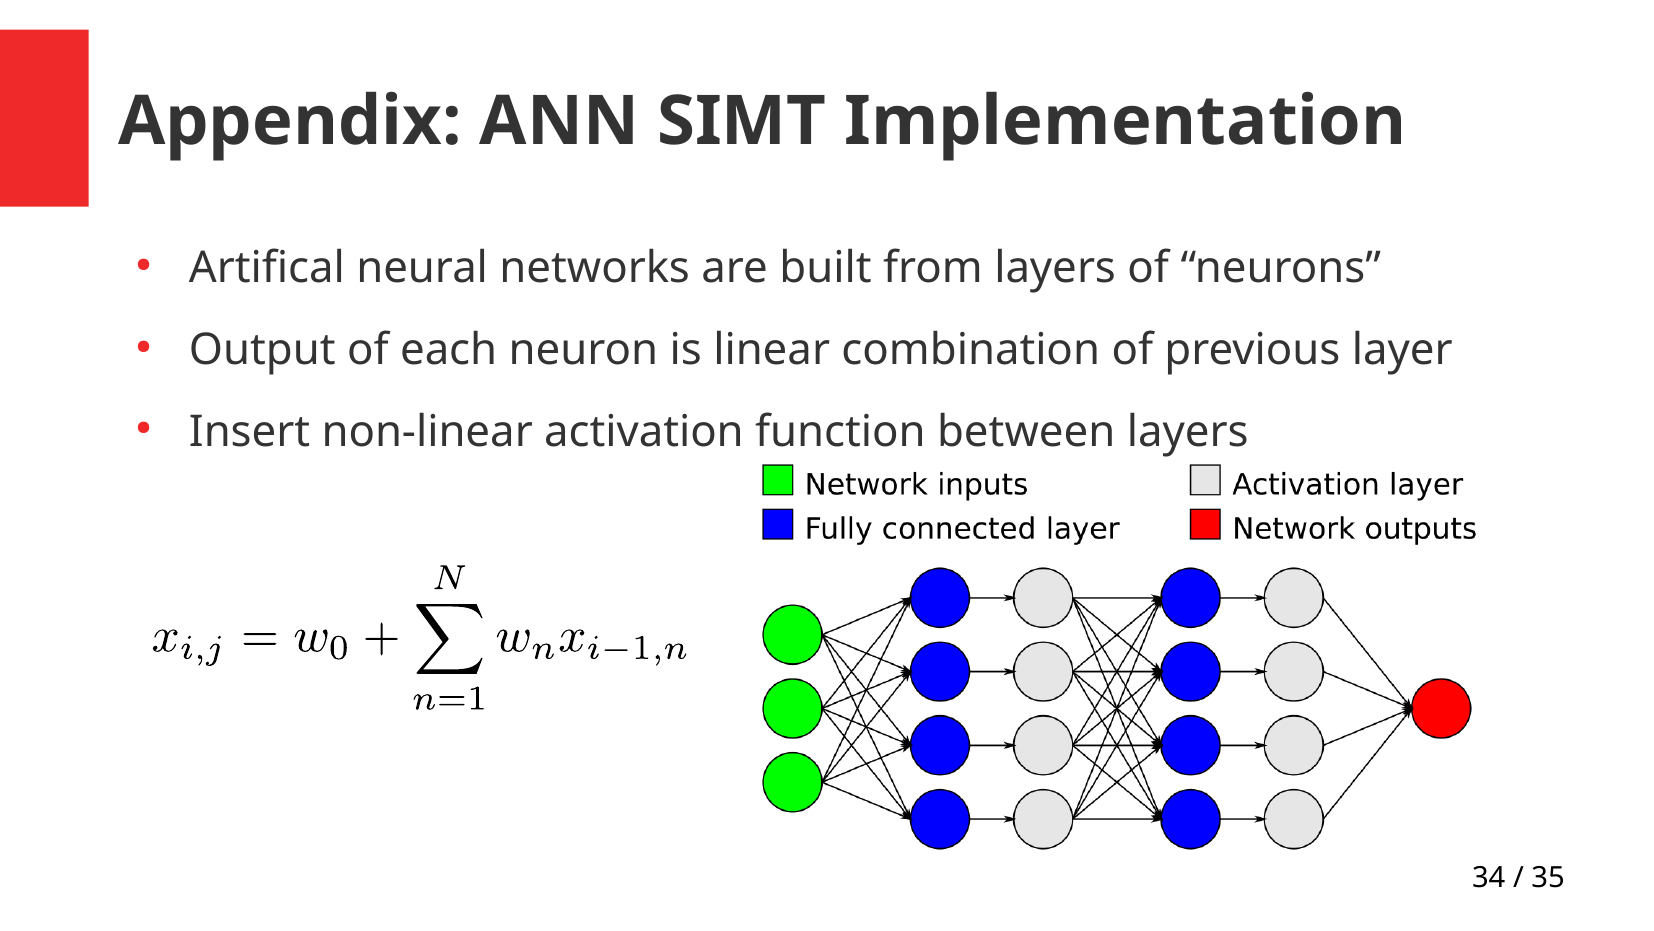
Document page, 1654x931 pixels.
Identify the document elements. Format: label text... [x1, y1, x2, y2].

picture [149, 563, 689, 712]
title Appendix: ANN SIMT Implementation [118, 29, 1595, 207]
picture [748, 450, 1485, 863]
list Artifical neural networks are built from layers of “neurons” Output of each neuron is linear combination of previous layer Insert non-linear activation function between layers [118, 236, 1595, 798]
